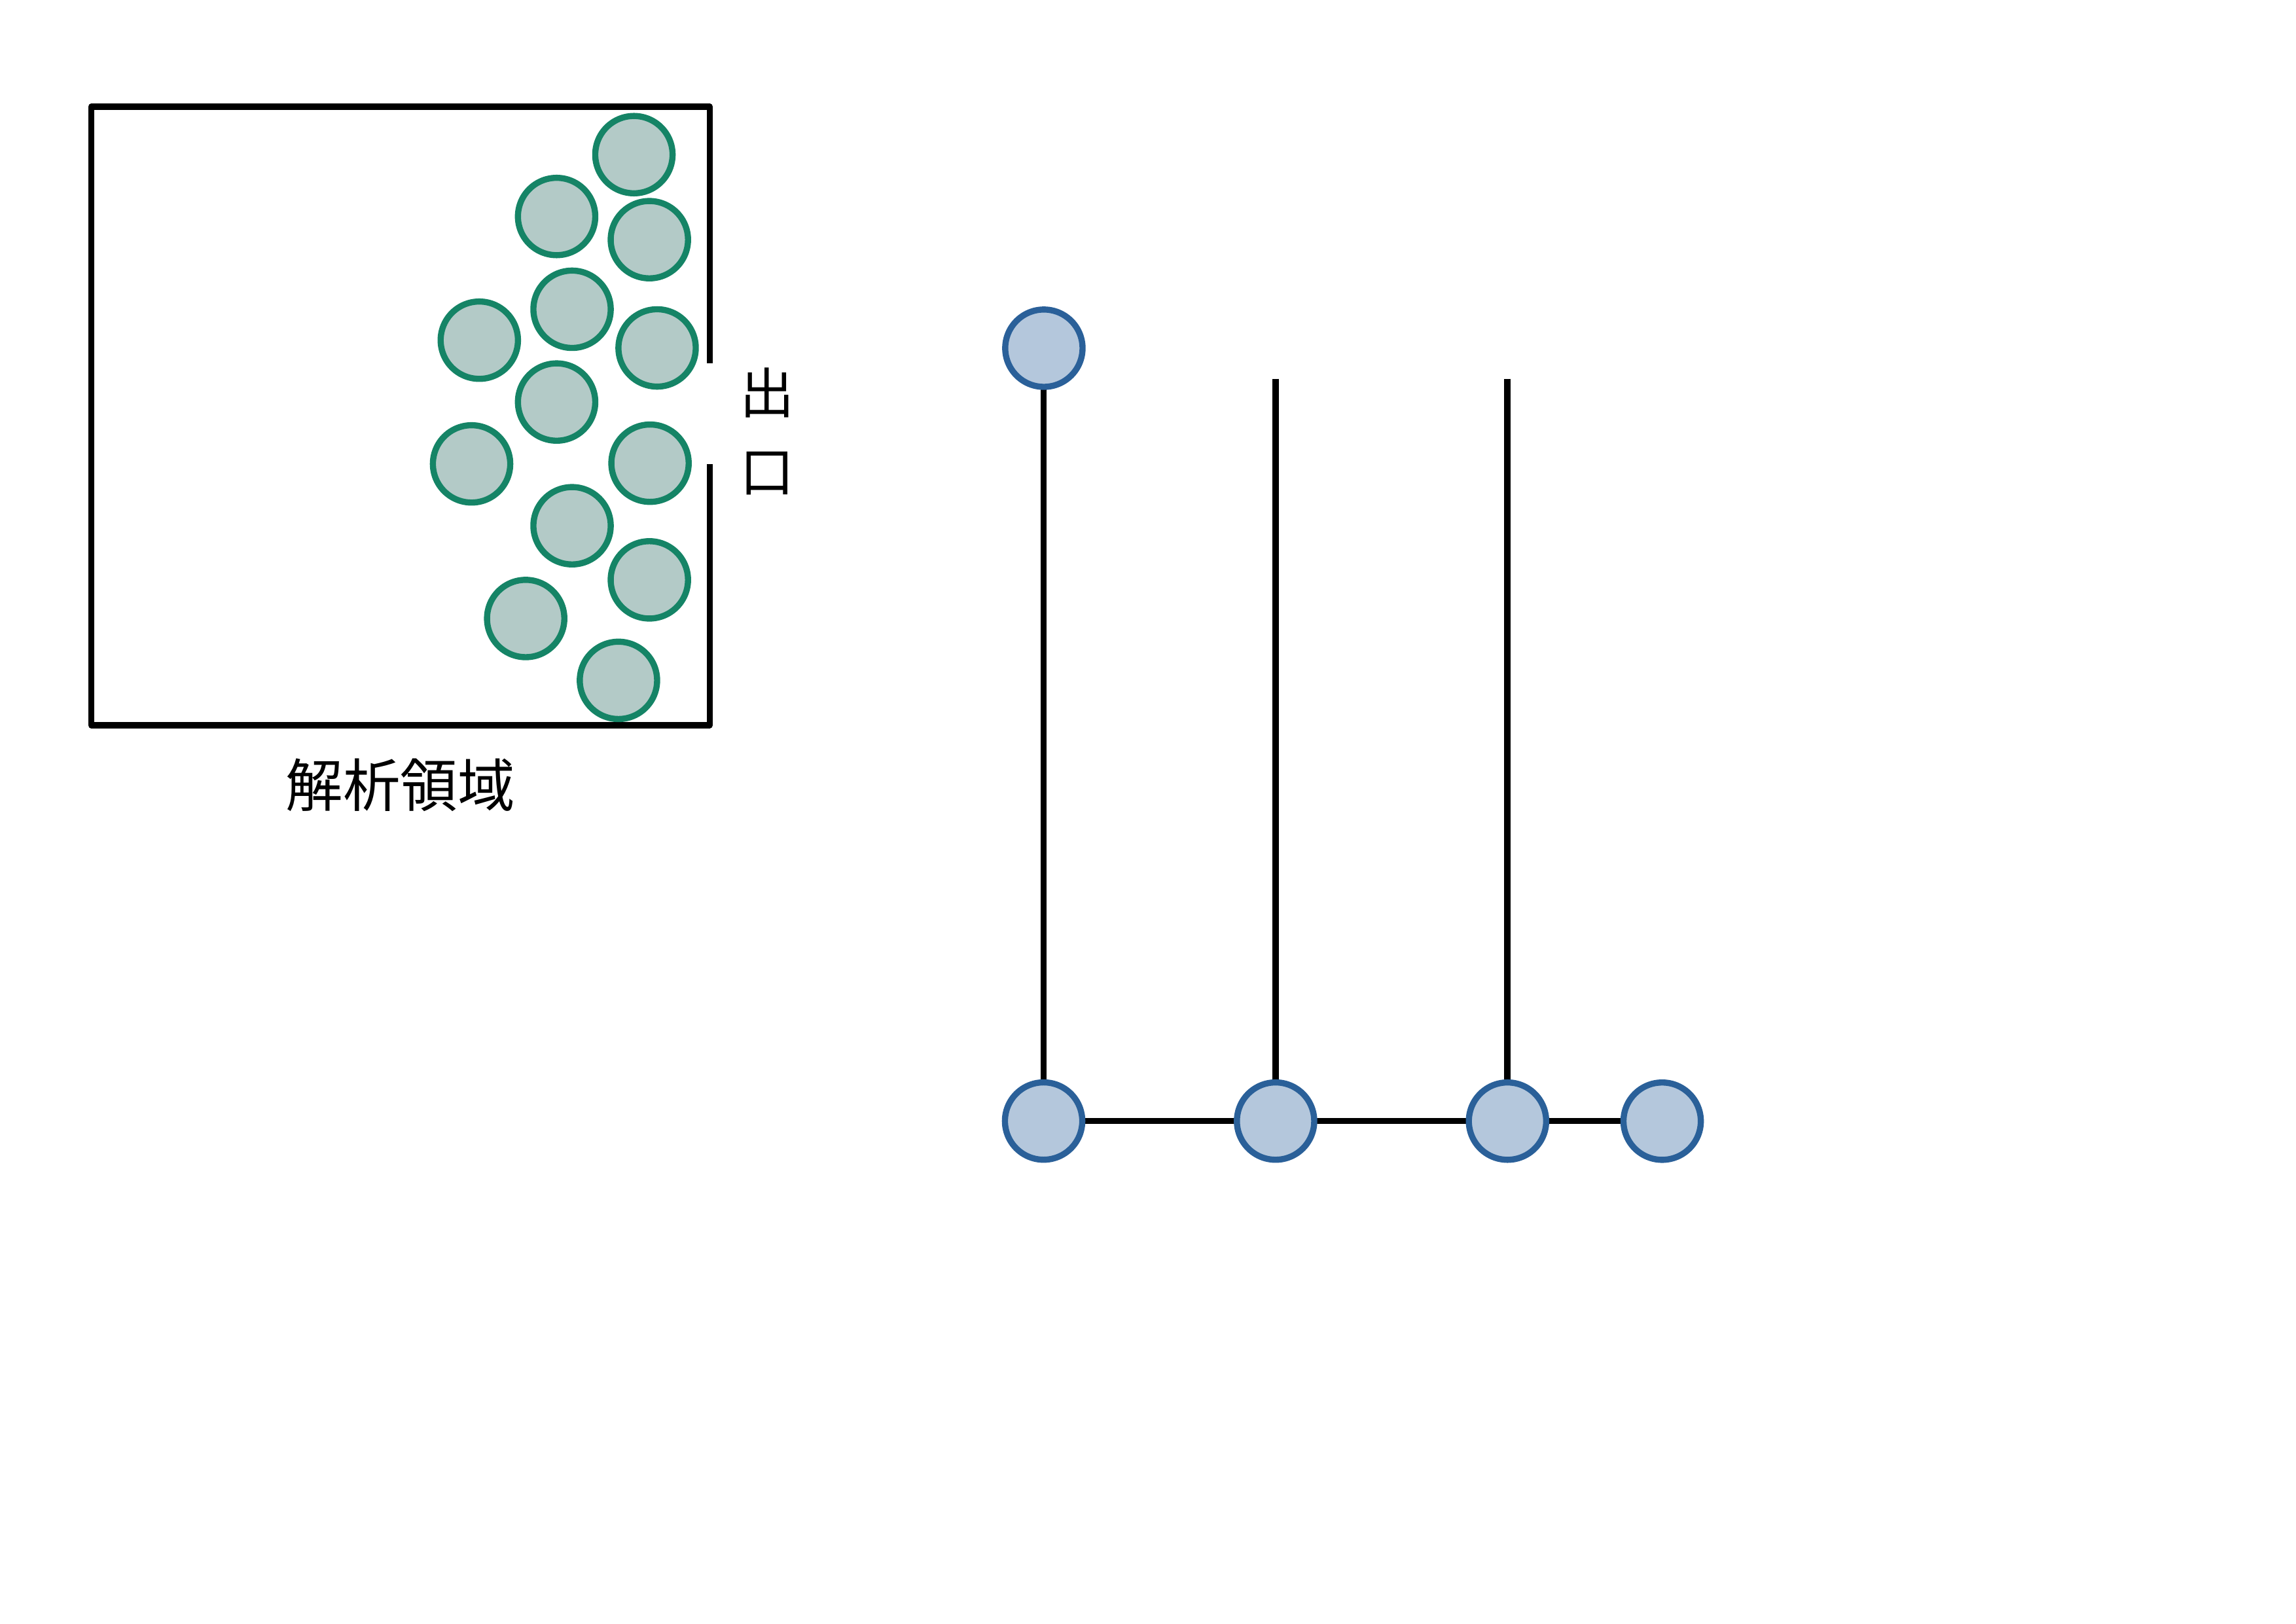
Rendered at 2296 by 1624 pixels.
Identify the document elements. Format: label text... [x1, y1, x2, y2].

text_box [1005, 1082, 1083, 1160]
text_box [1005, 309, 1083, 388]
text_box [91, 106, 730, 725]
text_box [1236, 1082, 1314, 1160]
text_box 解析領域 [261, 749, 540, 842]
text_box 出 口 [730, 345, 804, 464]
text_box [1469, 1082, 1547, 1160]
text_box [1623, 1082, 1701, 1160]
